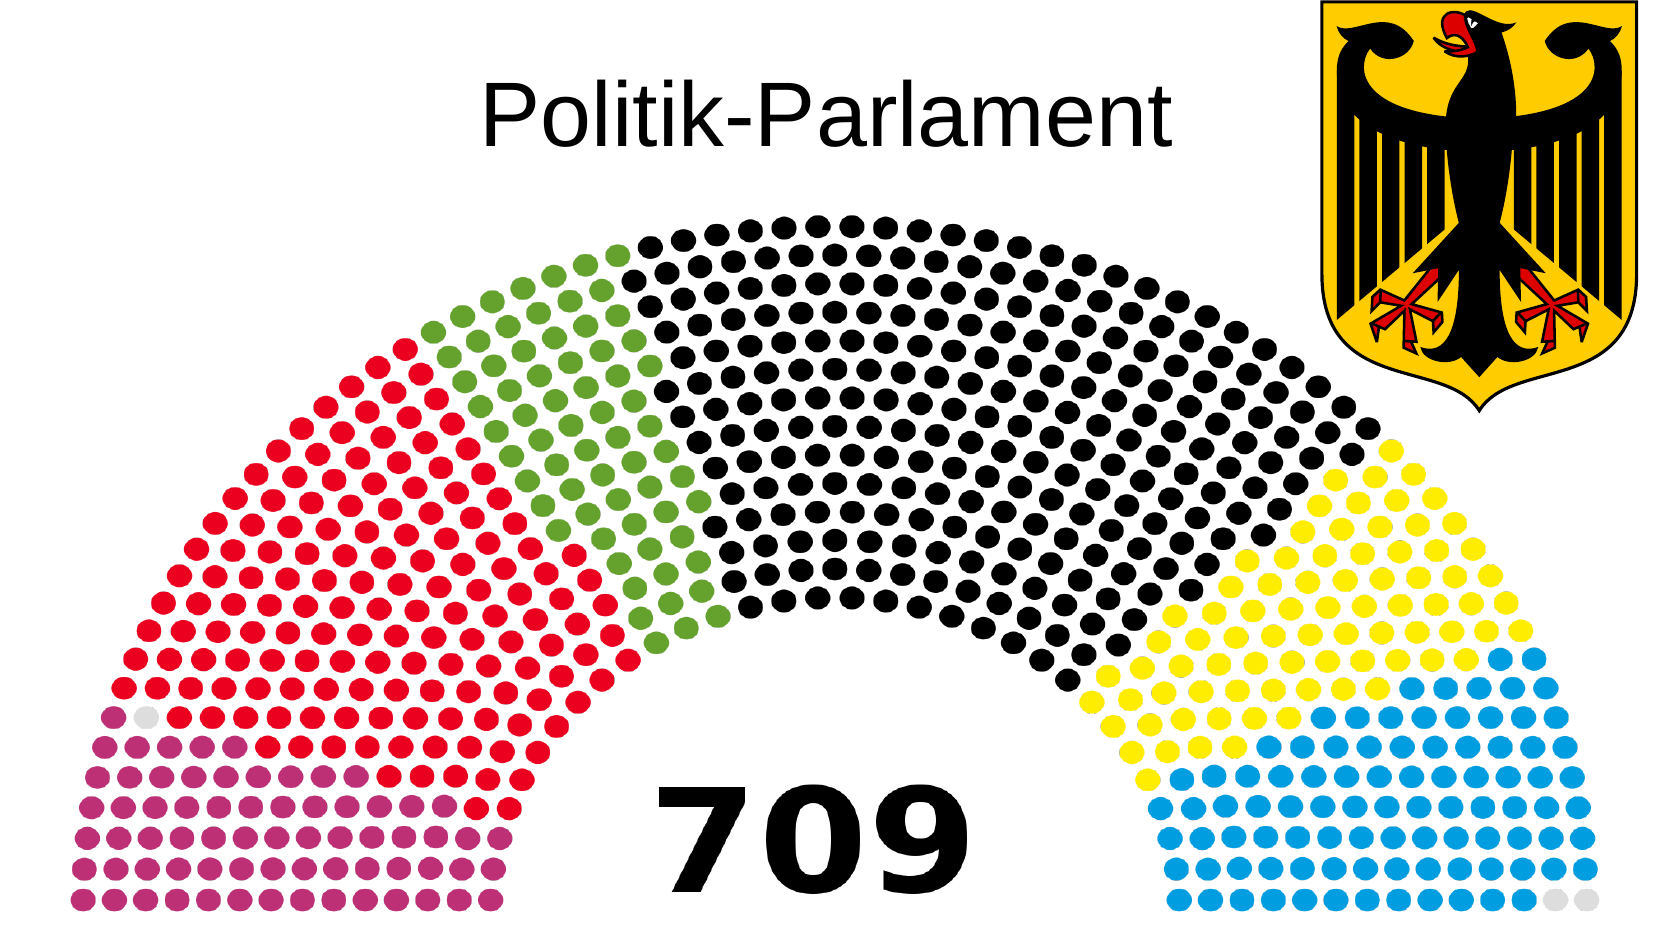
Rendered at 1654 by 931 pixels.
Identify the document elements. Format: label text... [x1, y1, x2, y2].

title Politik-Parlament [82, 37, 1320, 192]
picture [45, 0, 1639, 931]
